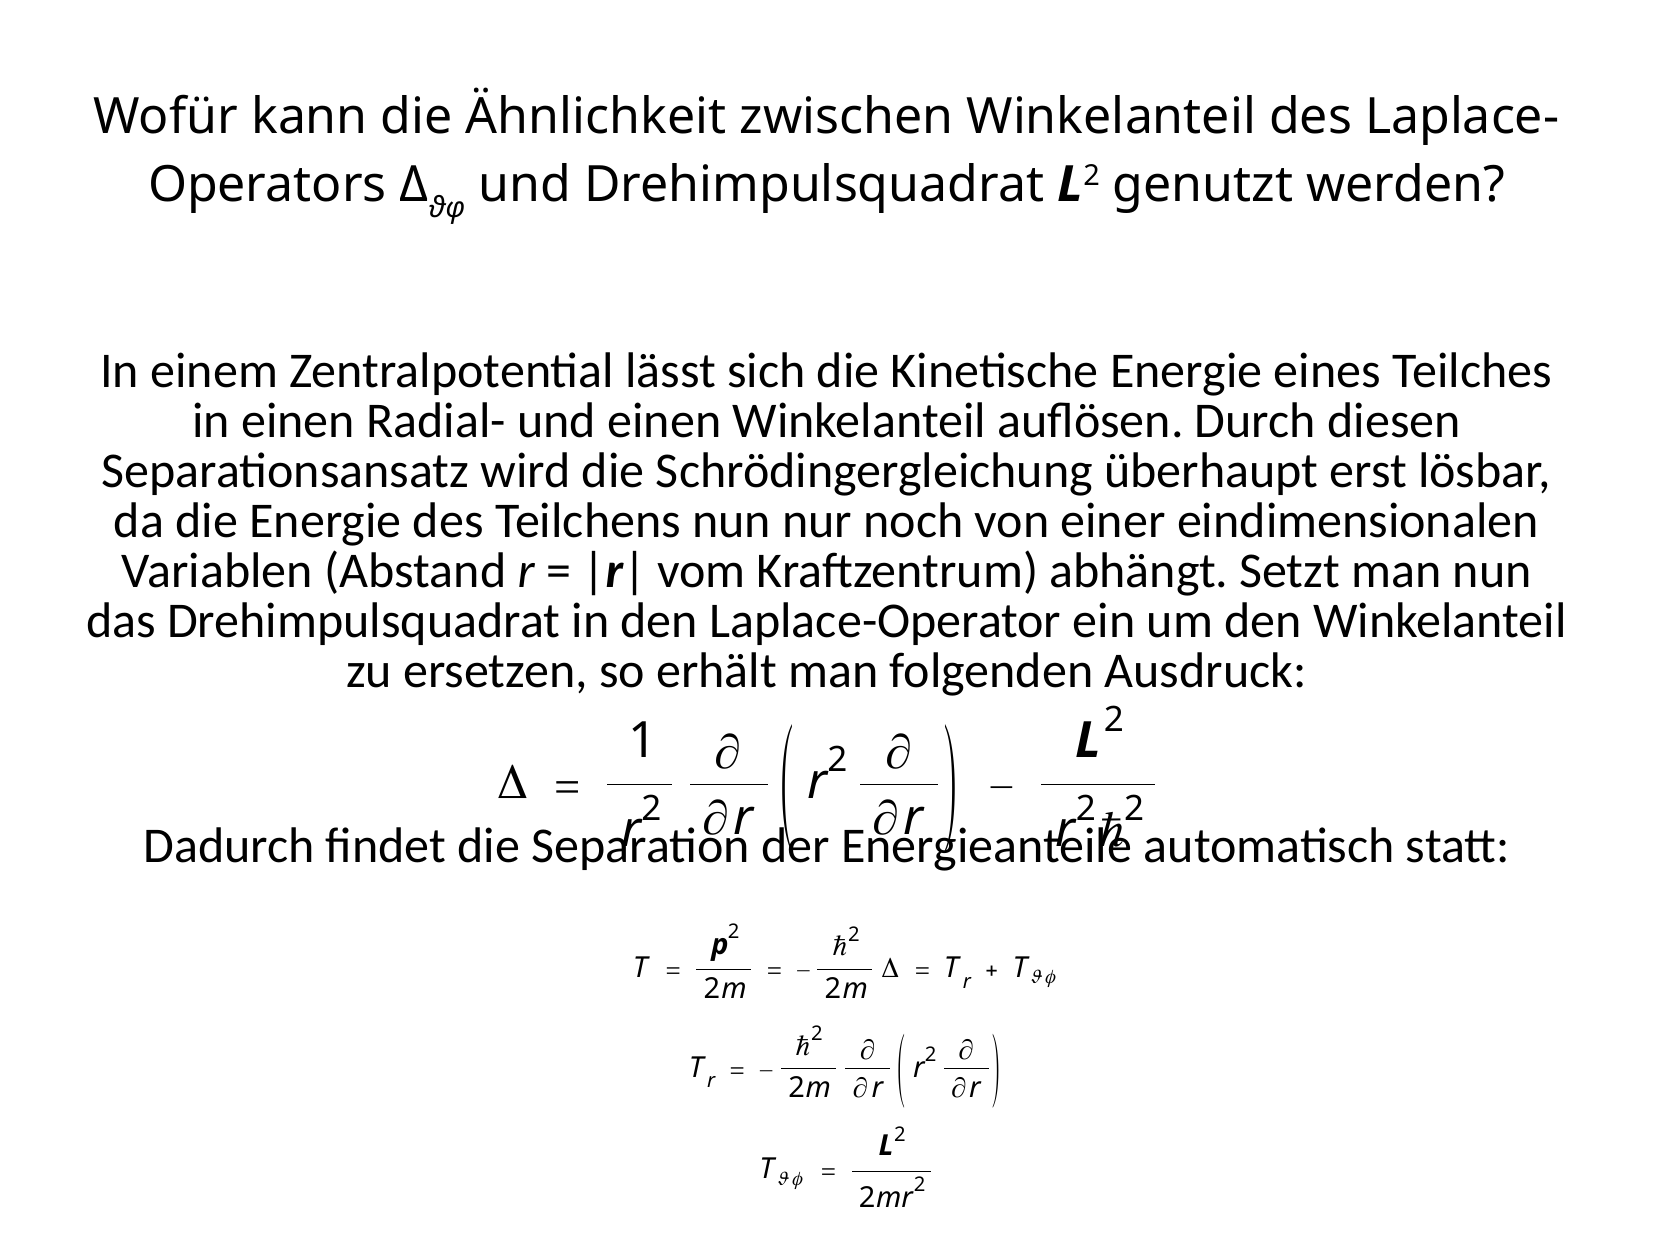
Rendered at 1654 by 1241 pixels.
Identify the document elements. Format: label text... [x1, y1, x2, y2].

chart [629, 919, 1063, 1216]
chart [489, 698, 1164, 861]
subtitle In einem Zentralpotential lässt sich die Kinetische Energie eines Teilches in einen Radial- und einen Winkelanteil auflösen. Durch diesen Separationsansatz wird die Schrödingergleichung überhaupt erst lösbar, da die Energie des Teilchens nun nur noch von einer eindimensionalen Variablen (Abstand r = |r| vom Kraftzentrum) abhängt. Setzt man nun das Drehimpulsquadrat in den Laplace-Operator ein um den Winkelanteil zu ersetzen, so erhält man folgenden Ausdruck: Dadurch findet die Separation der Energieanteile automatisch statt: [82, 283, 1571, 1016]
title Wofür kann die Ähnlichkeit zwischen Winkelanteil des Laplace-Operators Δϑφ und Drehimpulsquadrat L2 genutzt werden? [82, 49, 1571, 257]
